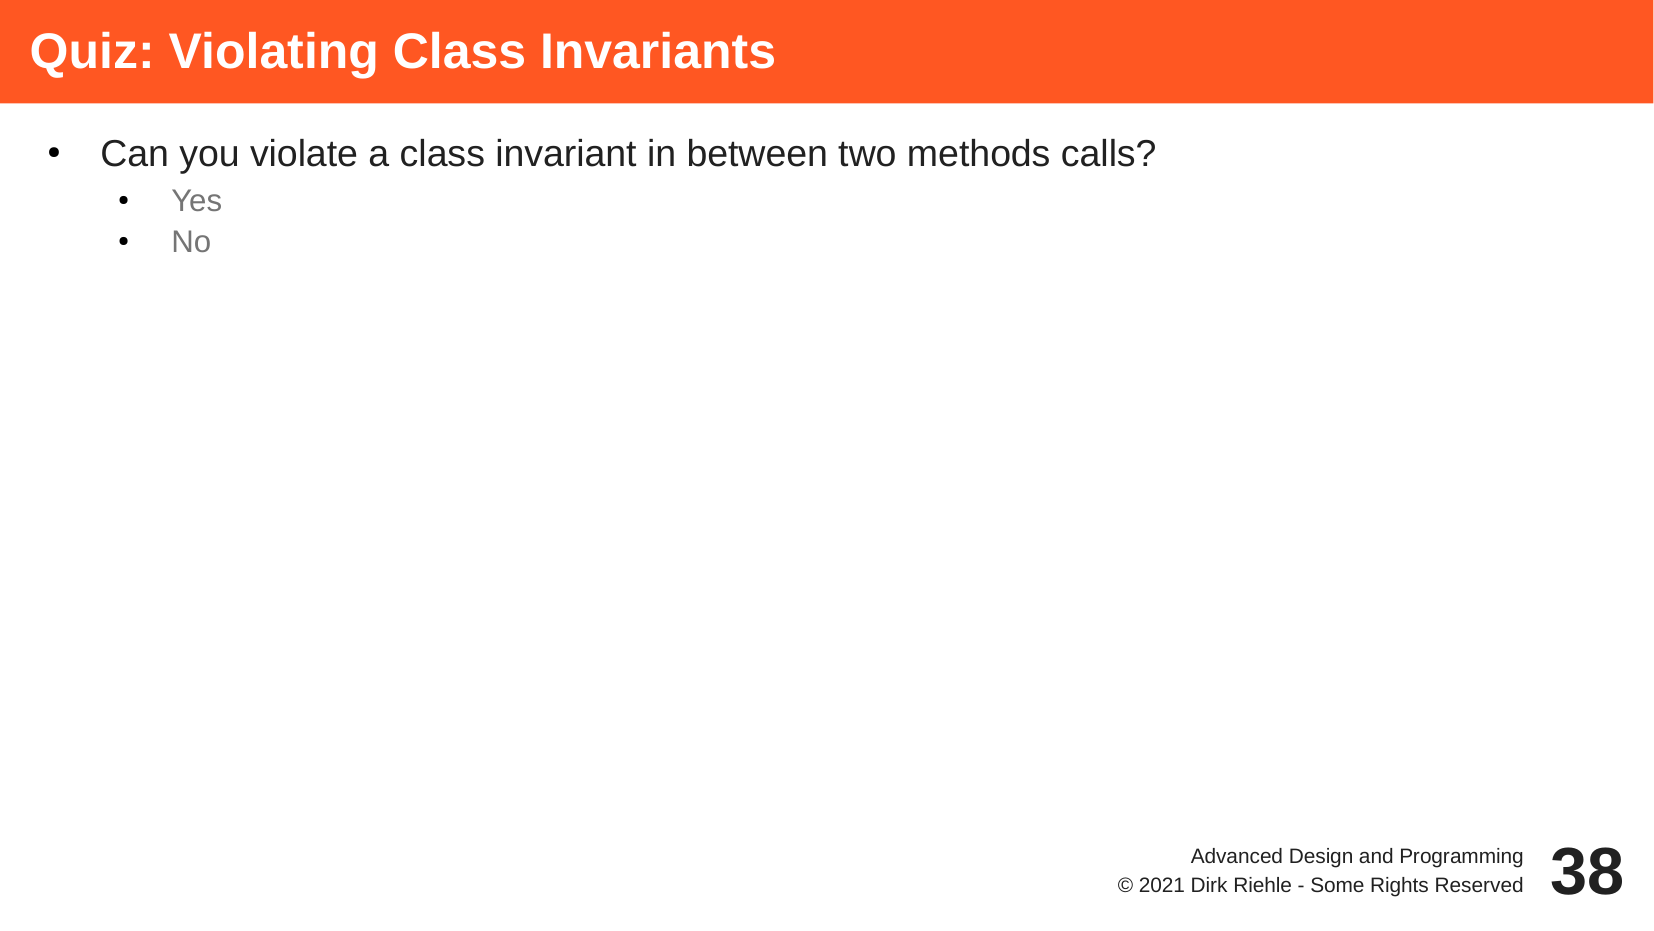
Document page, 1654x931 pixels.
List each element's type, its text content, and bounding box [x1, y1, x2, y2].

title Quiz: Violating Class Invariants [0, 0, 1654, 104]
list Can you violate a class invariant in between two methods calls? Yes No [29, 132, 1625, 813]
